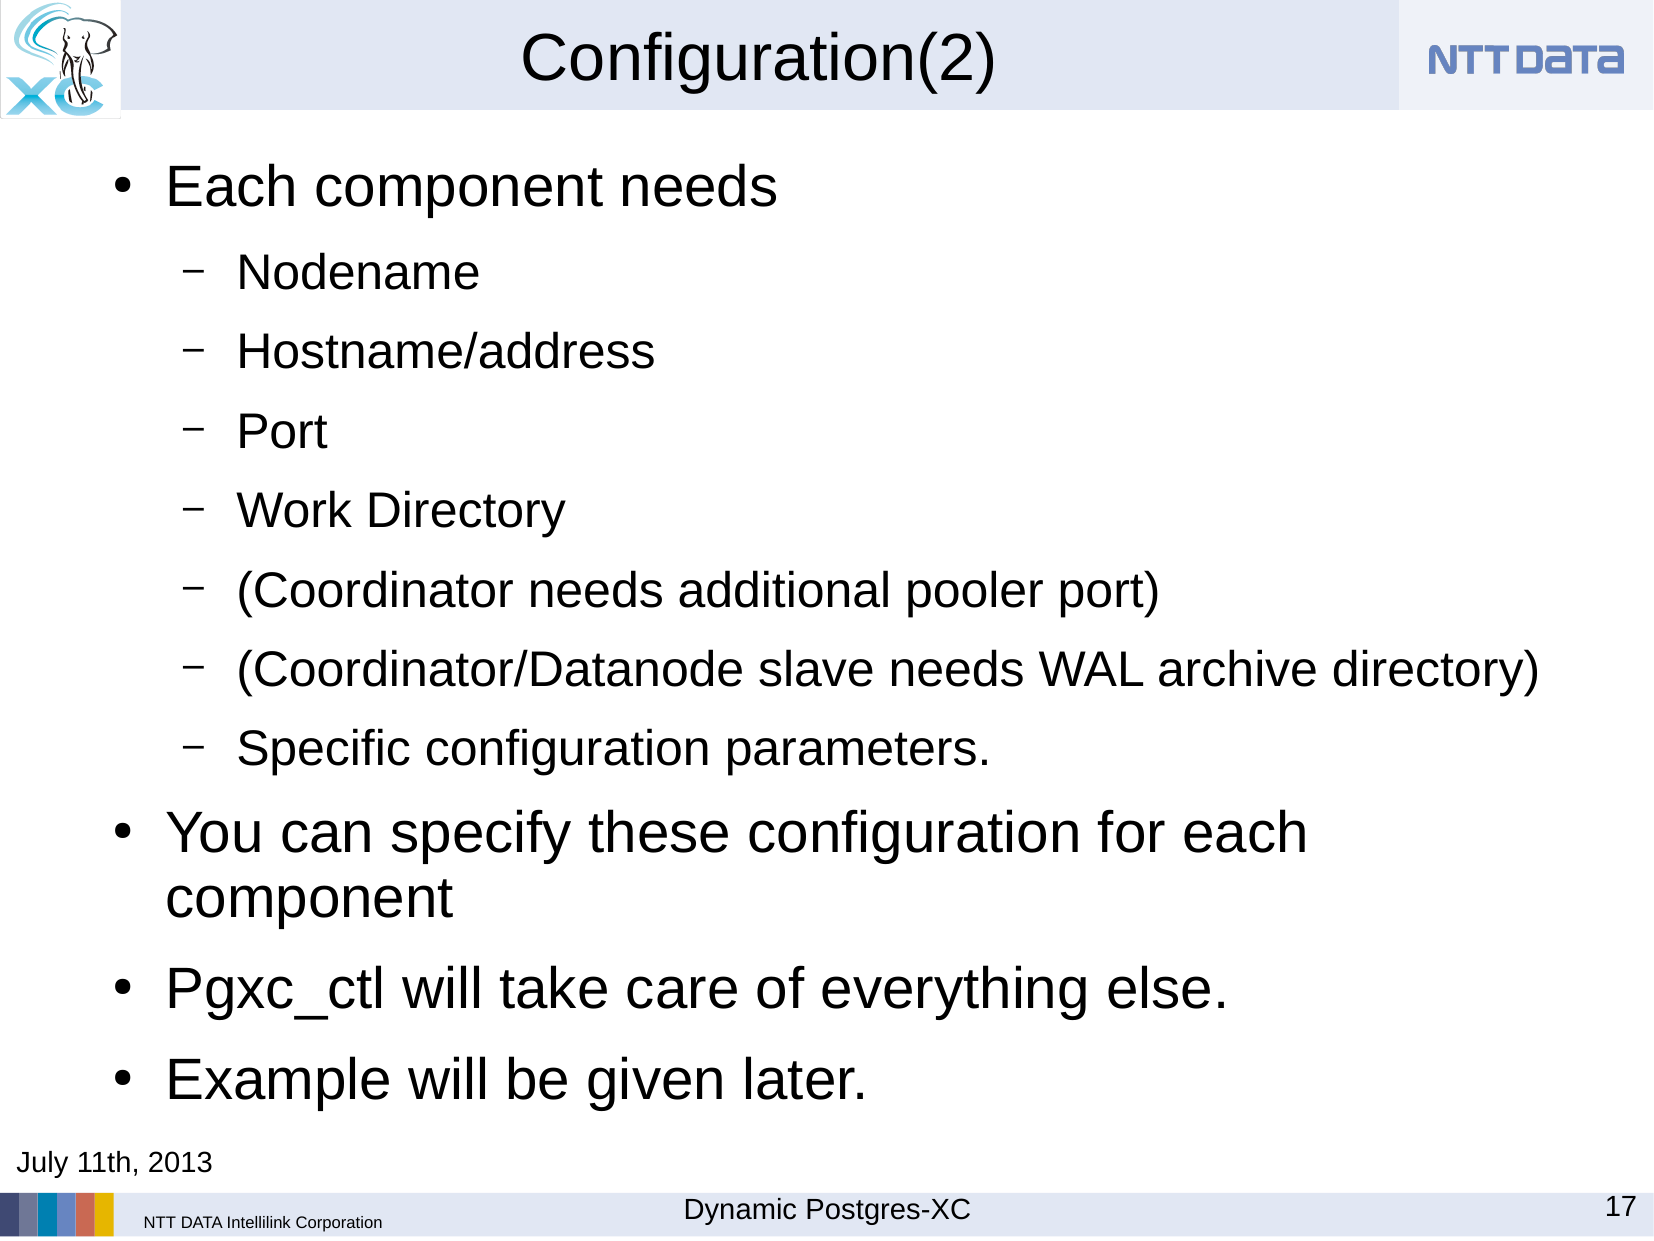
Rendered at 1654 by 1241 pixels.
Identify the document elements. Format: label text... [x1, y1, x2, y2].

picture [0, 0, 121, 119]
picture [1429, 45, 1624, 74]
list Each component needs Nodename Hostname/address Port Work Directory (Coordinator needs additional pooler port) (Coordinator/Datanode slave needs WAL archive directory) Specific configuration parameters. You can specify these configuration for each component Pgxc_ctl will take care of everything else. Example will be given later. [94, 153, 1583, 1134]
title Configuration(2) [120, 3, 1399, 110]
